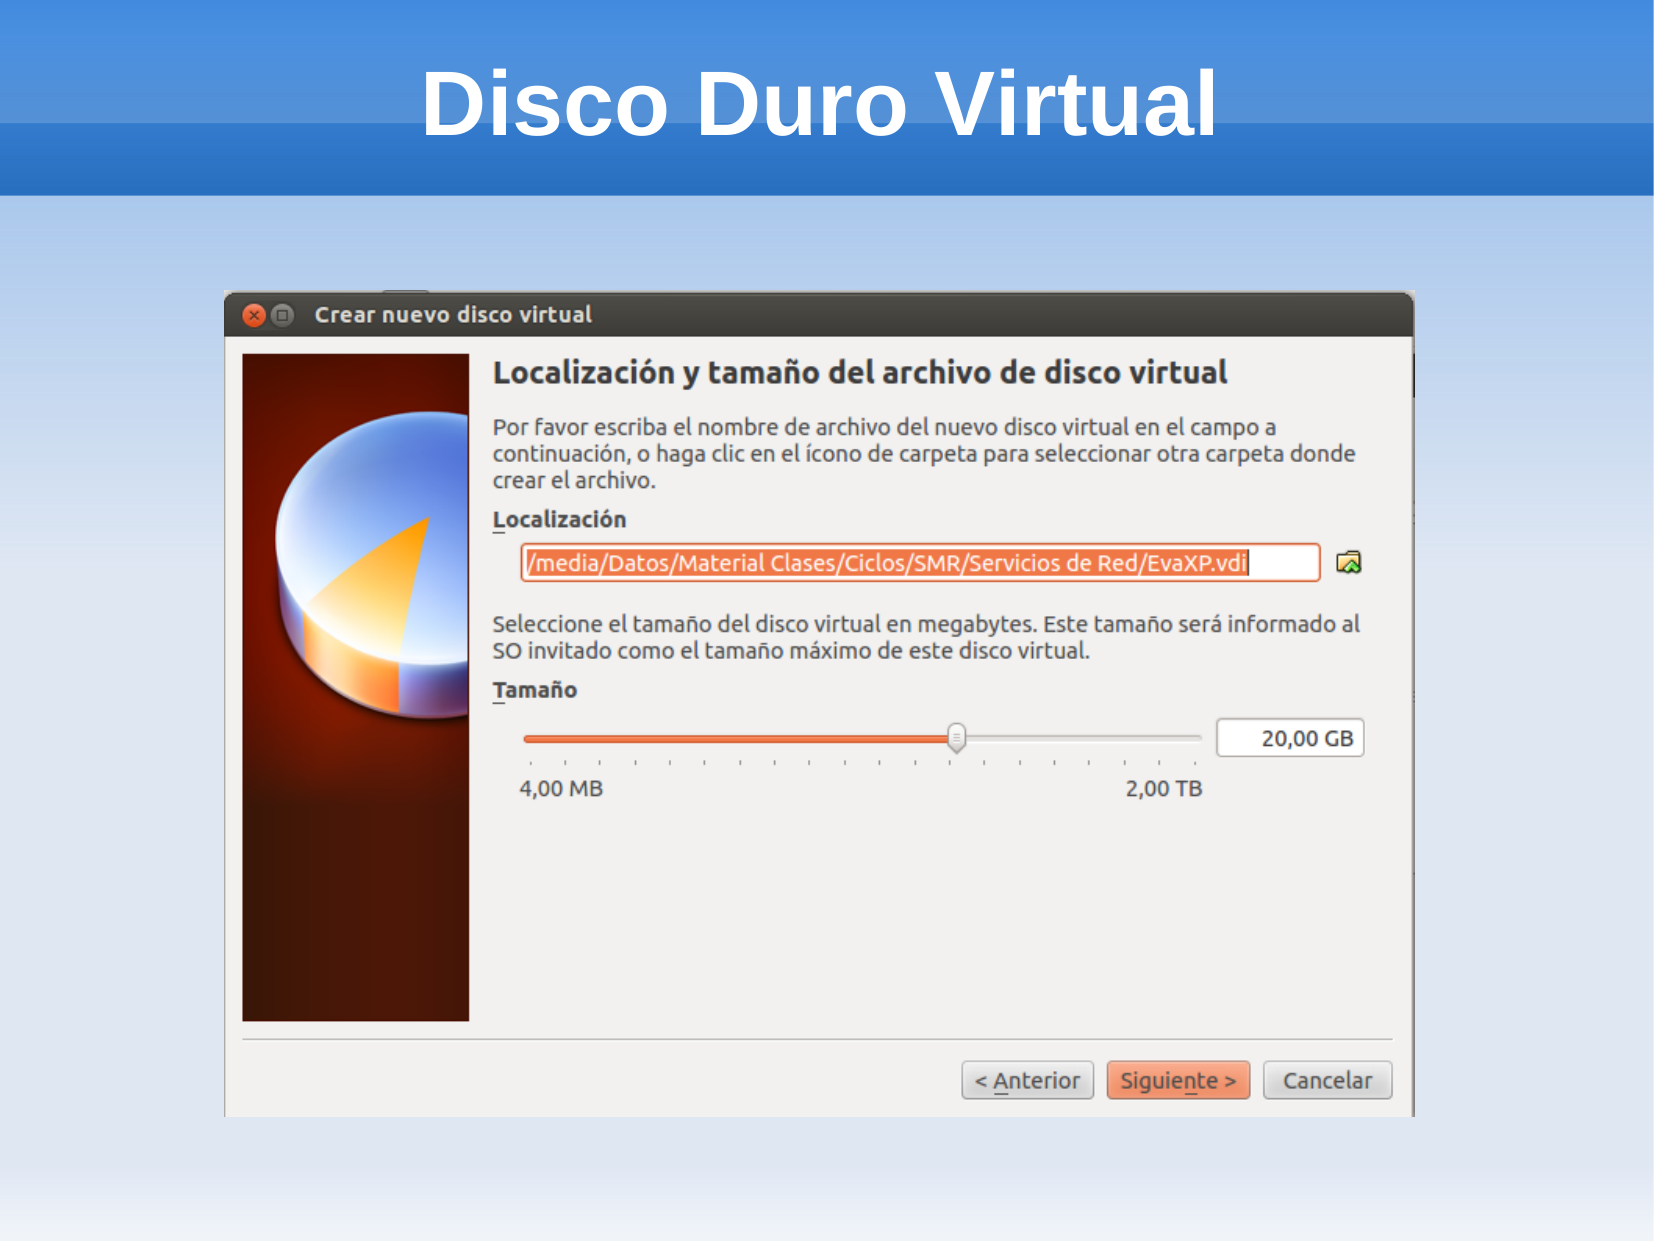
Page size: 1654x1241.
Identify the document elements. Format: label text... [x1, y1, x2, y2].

picture [0, 0, 1654, 1241]
title Disco Duro Virtual [76, 0, 1565, 208]
